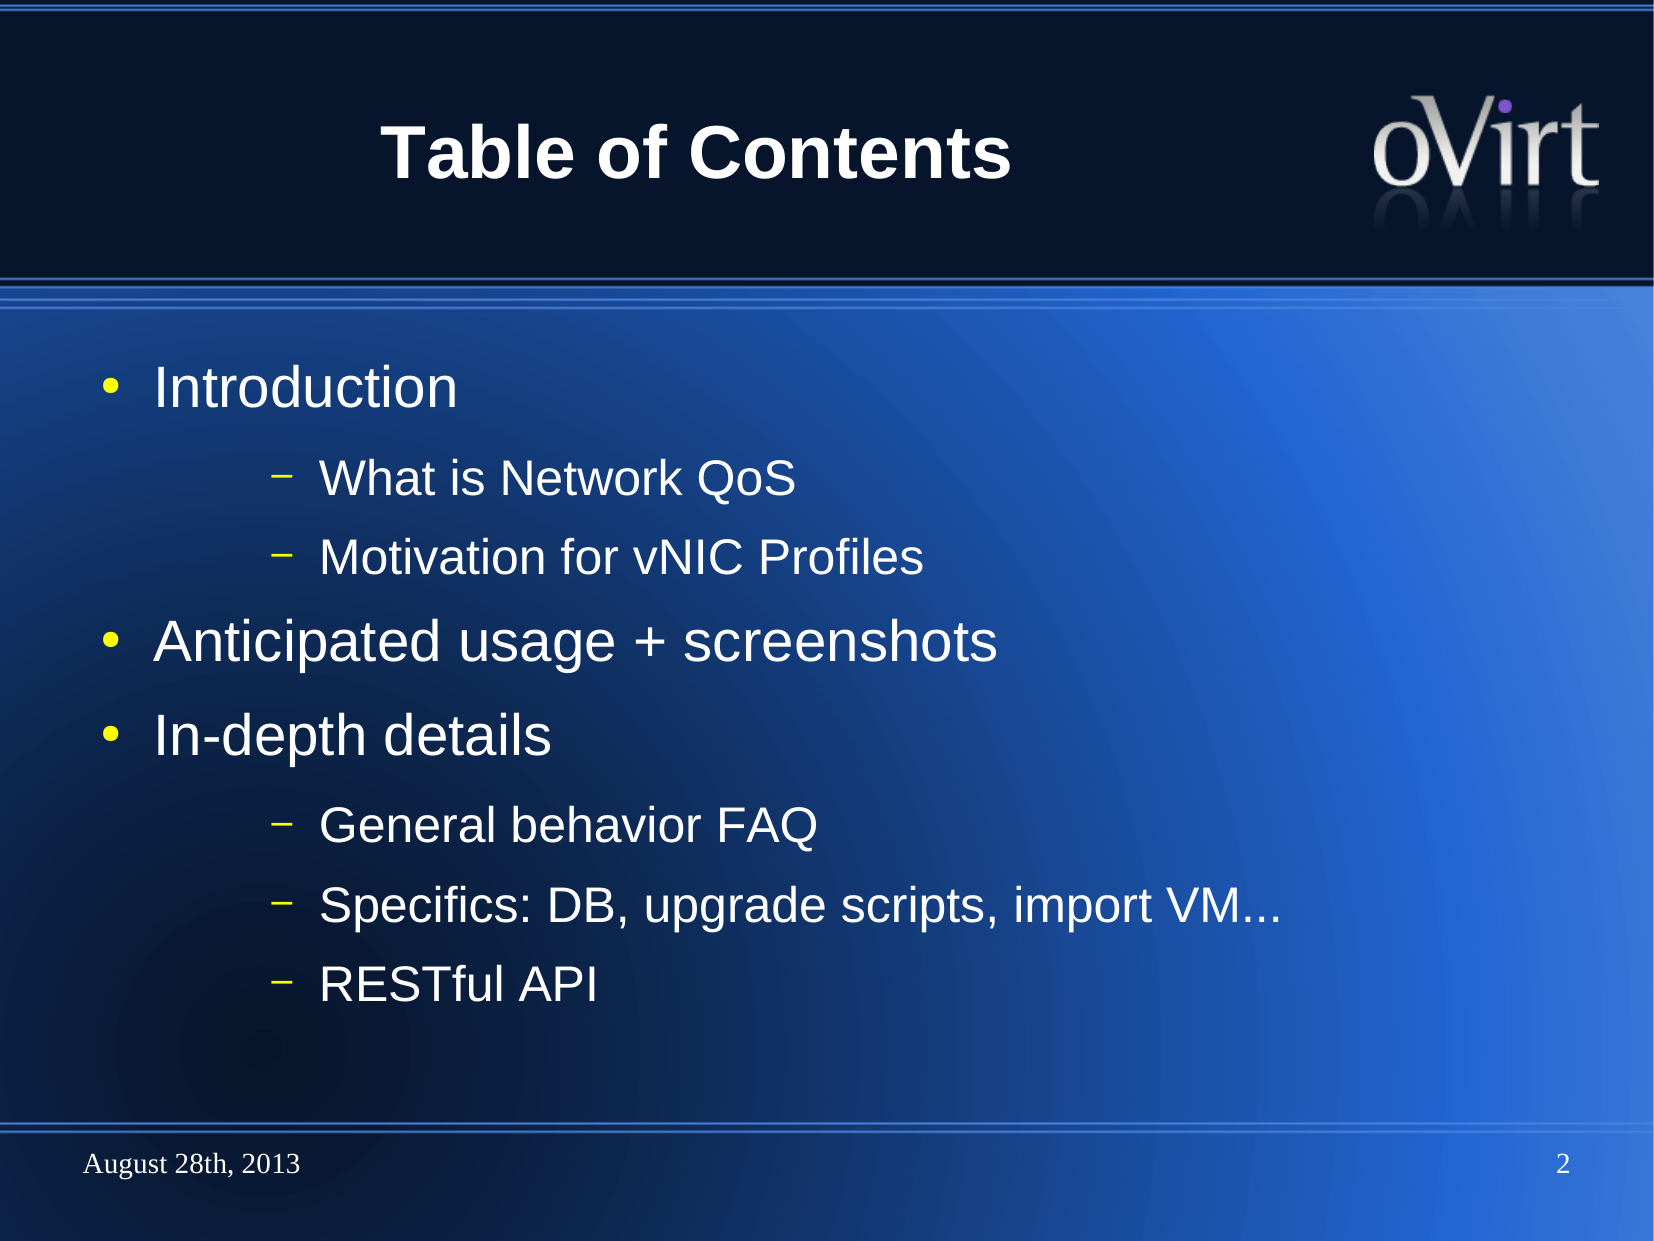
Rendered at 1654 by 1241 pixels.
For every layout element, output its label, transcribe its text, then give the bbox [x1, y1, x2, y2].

picture [0, 0, 1654, 1241]
title Table of Contents [82, 49, 1312, 257]
list Introduction What is Network QoS Motivation for vNIC Profiles Anticipated usage + screenshots In-depth details General behavior FAQ Specifics: DB, upgrade scripts, import VM... RESTful API [82, 355, 1571, 1060]
